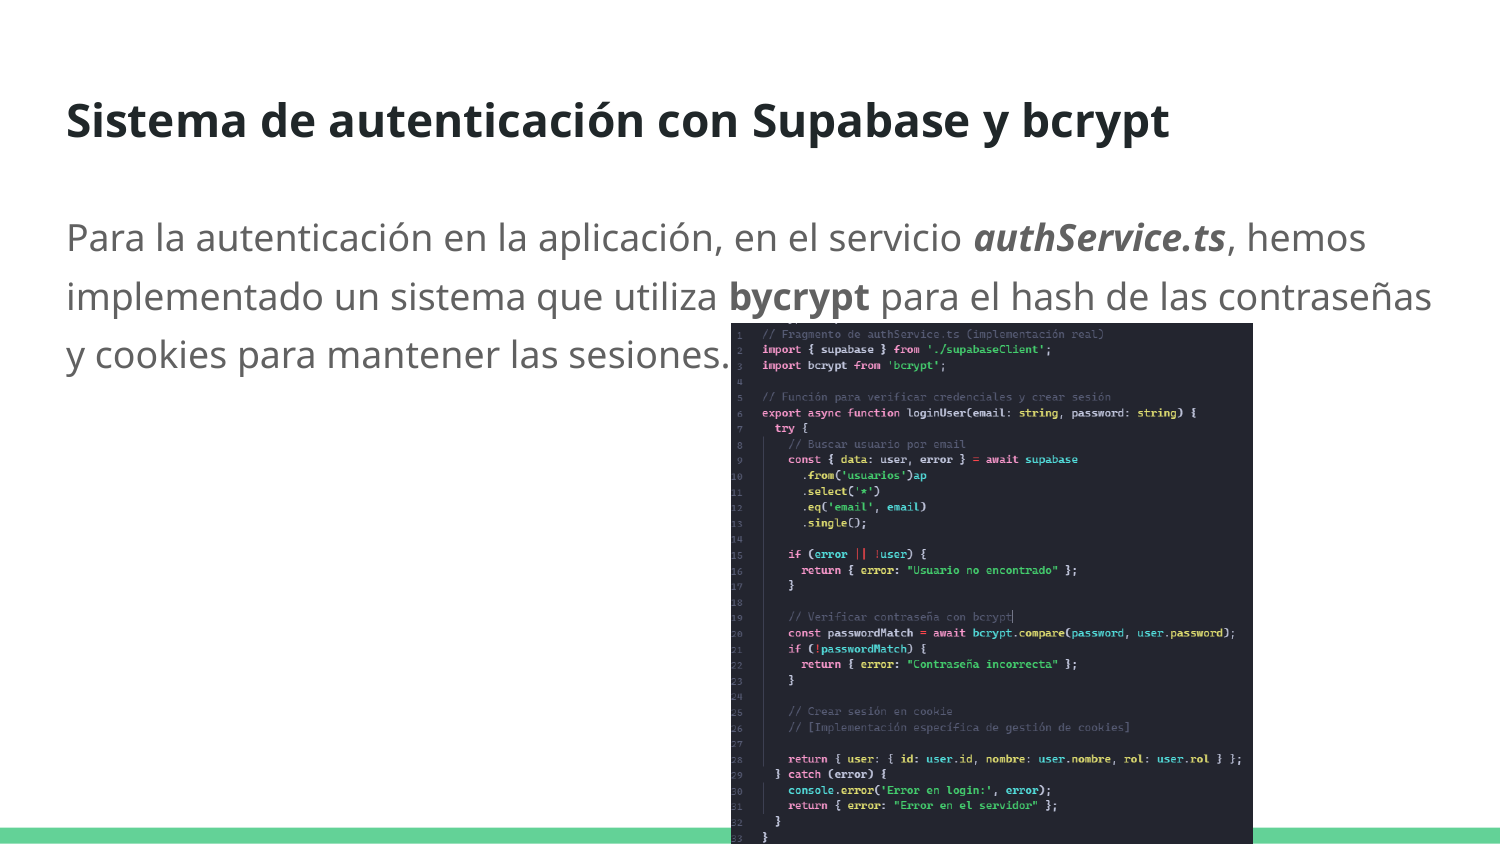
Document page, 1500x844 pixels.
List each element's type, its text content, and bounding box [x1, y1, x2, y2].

picture [731, 323, 1253, 844]
title Sistema de autenticación con Supabase y bcrypt [51, 72, 1449, 167]
list Para la autenticación en la aplicación, en el servicio authService.ts, hemos implementado un sistema que utiliza bycrypt para el hash de las contraseñas y cookies para mantener las sesiones. [51, 189, 1449, 750]
